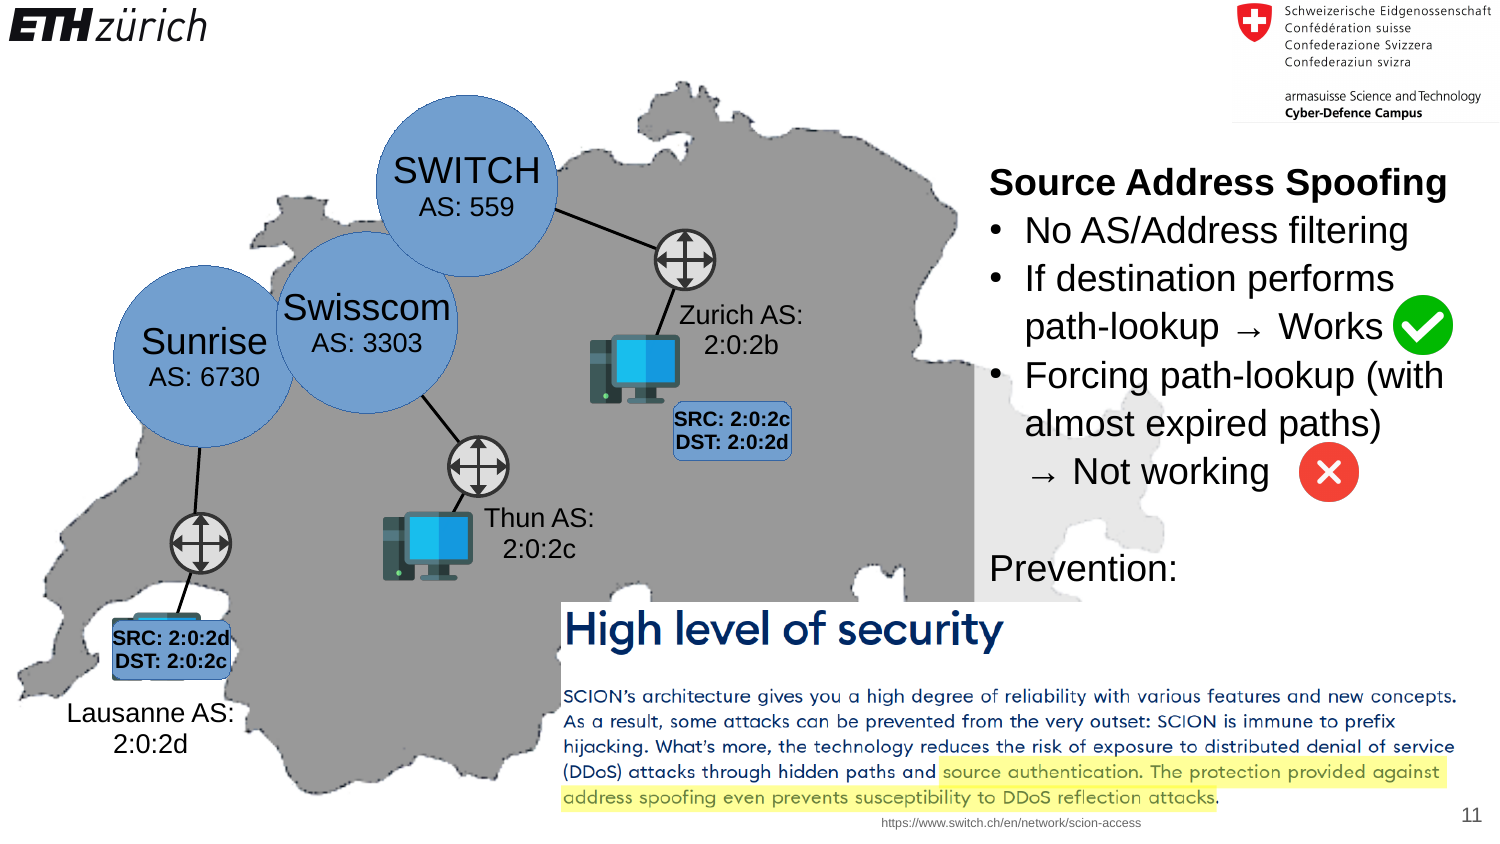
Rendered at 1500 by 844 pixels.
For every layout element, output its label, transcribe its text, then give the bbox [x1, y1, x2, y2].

picture [0, 76, 1462, 844]
text_box SRC: 2:0:2d DST: 2:0:2c [112, 620, 231, 680]
text_box Lausanne AS: 2:0:2d [47, 690, 254, 767]
text_box Swisscom AS: 3303 [276, 231, 458, 414]
text_box SWITCH AS: 559 [376, 95, 558, 277]
text_box https://www.switch.ch/en/network/scion-access [715, 809, 1307, 844]
picture [1393, 295, 1453, 355]
picture [1299, 442, 1359, 502]
text_box Zurich AS: 2:0:2b [638, 292, 844, 368]
text_box [448, 437, 508, 496]
text_box Source Address Spoofing No AS/Address filtering If destination performs path-lookup → Works Forcing path-lookup (with almost expired paths) → Not working Prevention: [974, 147, 1477, 621]
text_box Thun AS: 2:0:2c [437, 496, 642, 572]
text_box [561, 755, 1447, 813]
picture [8, 8, 207, 42]
text_box [171, 513, 231, 573]
text_box [655, 230, 715, 290]
text_box Sunrise AS: 6730 [113, 265, 293, 448]
picture [1232, 0, 1500, 123]
text_box SRC: 2:0:2c DST: 2:0:2d [673, 401, 792, 461]
